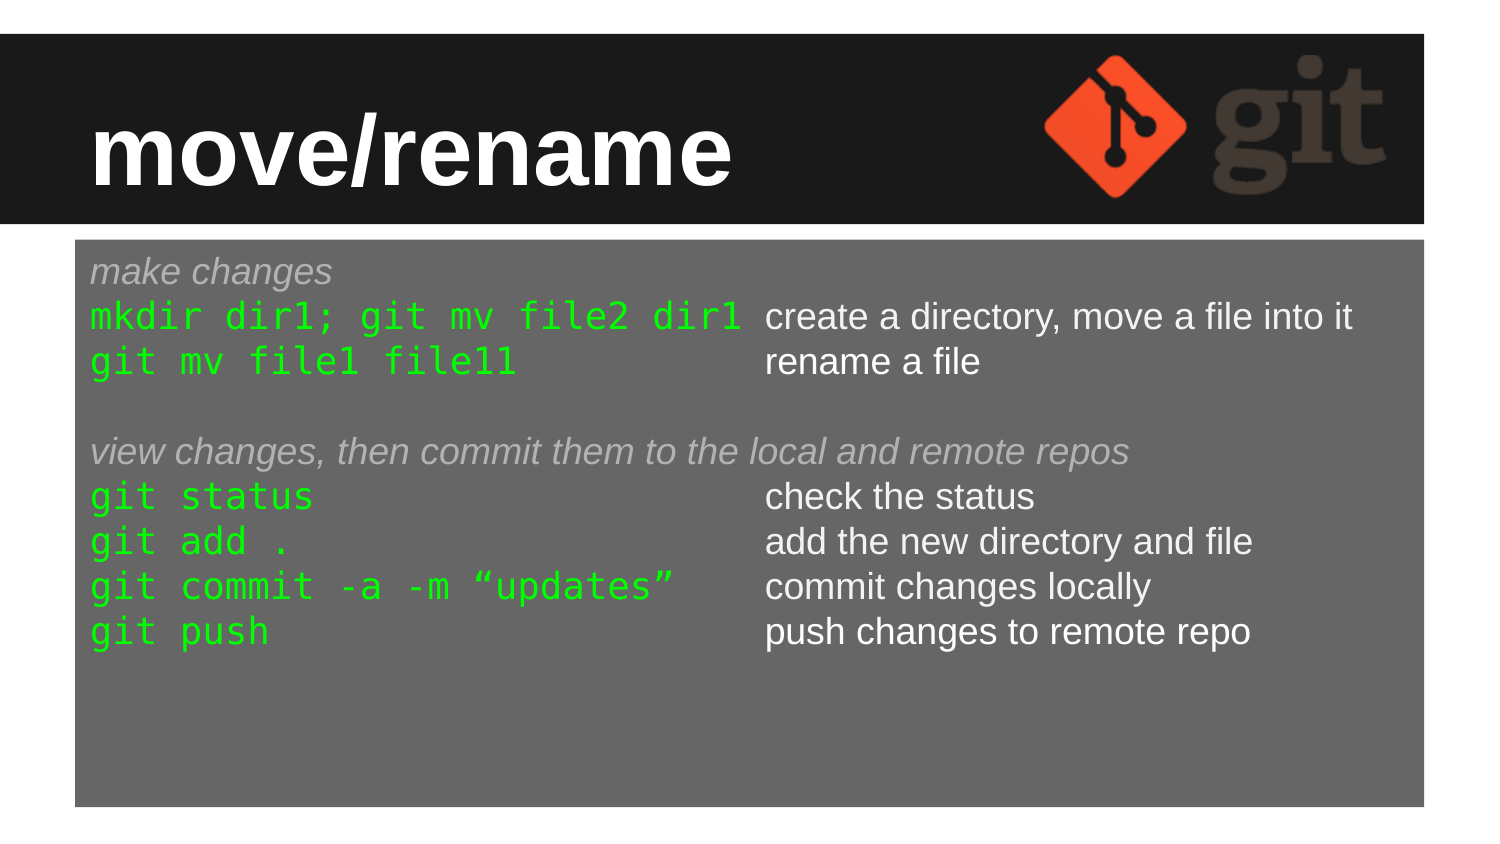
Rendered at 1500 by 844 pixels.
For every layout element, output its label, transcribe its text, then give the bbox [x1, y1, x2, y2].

text_box make changes mkdir dir1; git mv file2 dir1 create a directory, move a file into it git mv file1 file11 rename a file view changes, then commit them to the local and remote repos git status check the status git add . add the new directory and file git commit -a -m “updates” commit changes locally git push push changes to remote repo [75, 239, 1425, 830]
text_box move/rename [75, 33, 1425, 221]
picture [1044, 55, 1387, 199]
